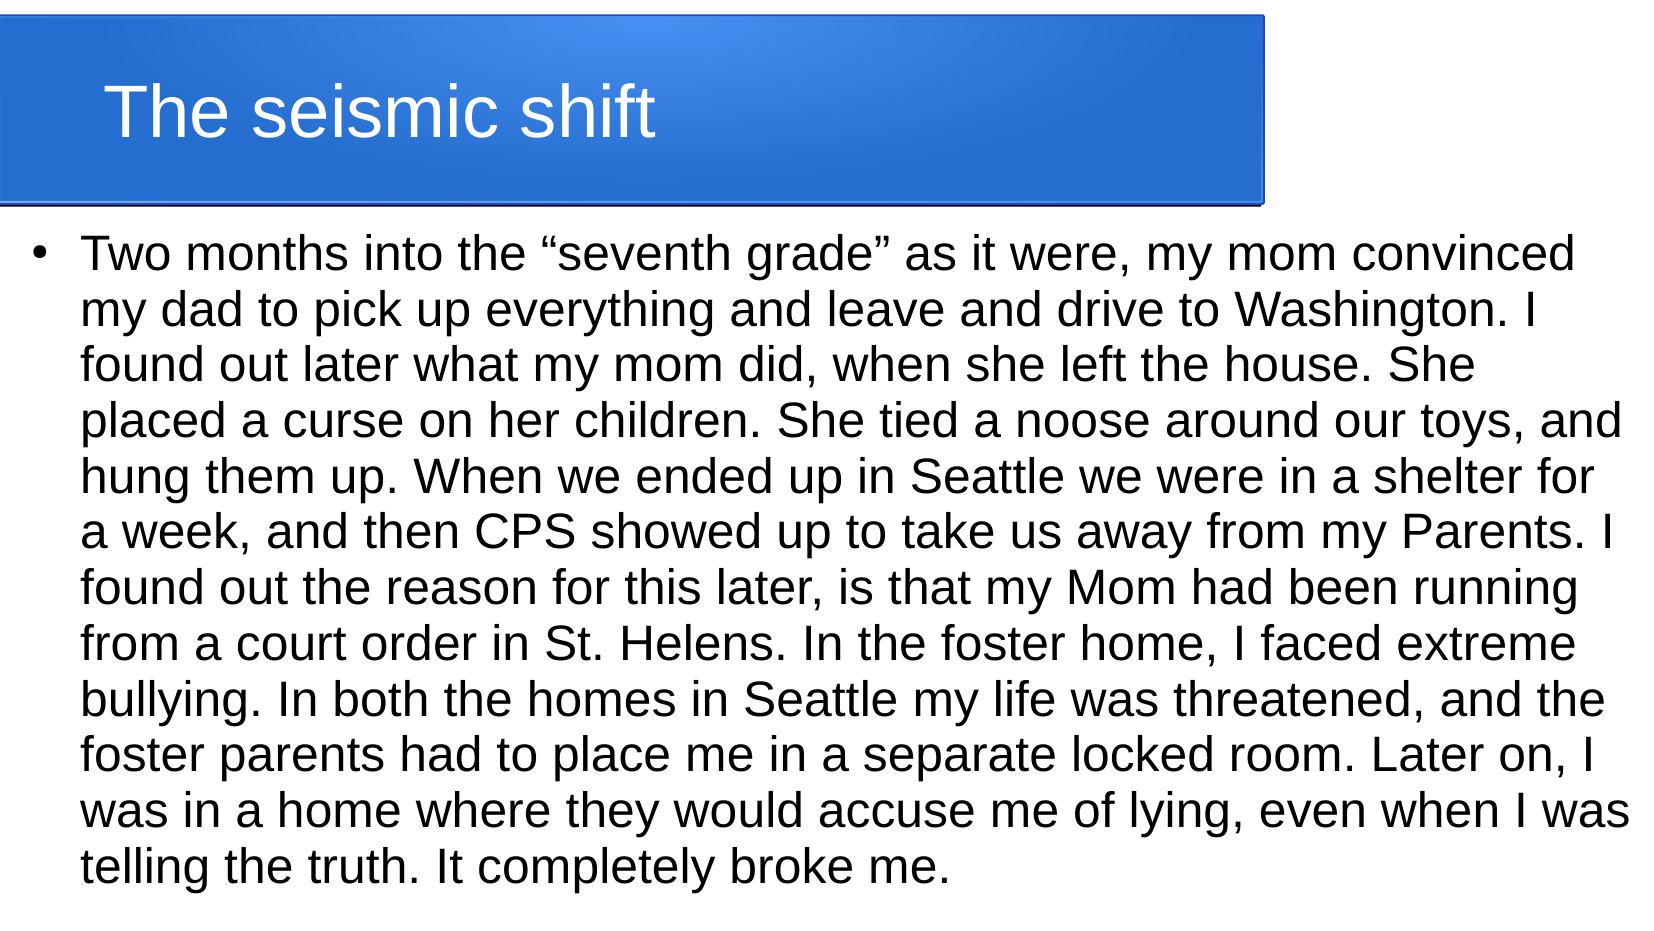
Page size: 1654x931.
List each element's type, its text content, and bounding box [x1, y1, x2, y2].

title The seismic shift [82, 35, 1235, 189]
list Two months into the “seventh grade” as it were, my mom convinced my dad to pick up everything and leave and drive to Washington. I found out later what my mom did, when she left the house. She placed a curse on her children. She tied a noose around our toys, and hung them up. When we ended up in Seattle we were in a shelter for a week, and then CPS showed up to take us away from my Parents. I found out the reason for this later, is that my Mom had been running from a court order in St. Helens. In the foster home, I faced extreme bullying. In both the homes in Seattle my life was threatened, and the foster parents had to place me in a separate locked room. Later on, I was in a home where they would accuse me of lying, even when I was telling the truth. It completely broke me. [15, 225, 1636, 901]
